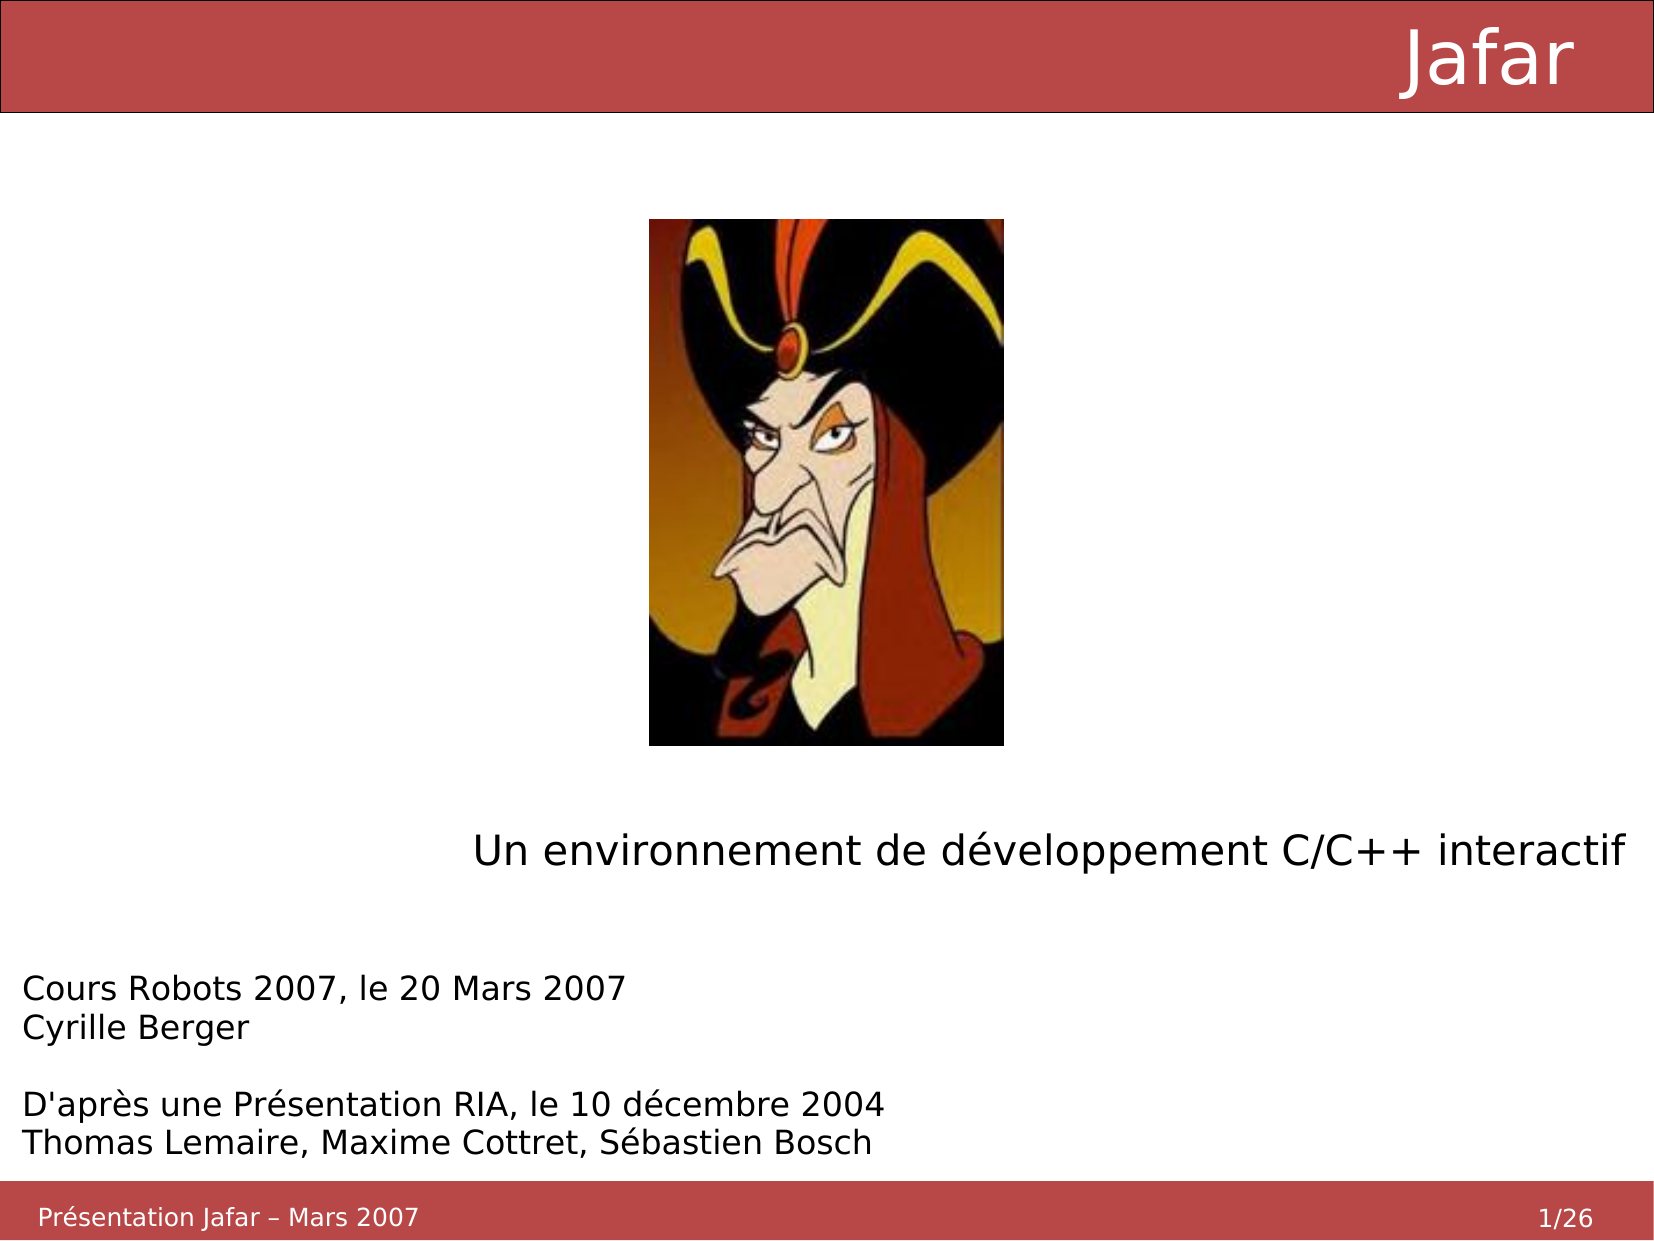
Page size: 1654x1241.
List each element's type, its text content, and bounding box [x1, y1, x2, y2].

text_box Un environnement de développement C/C++ interactif [472, 826, 1626, 876]
text_box Cours Robots 2007, le 20 Mars 2007 Cyrille Berger D'après une Présentation RIA, le 10 décembre 2004 Thomas Lemaire, Maxime Cottret, Sébastien Bosch [22, 969, 938, 1163]
title Jafar [0, 0, 1654, 119]
picture [649, 219, 1004, 746]
